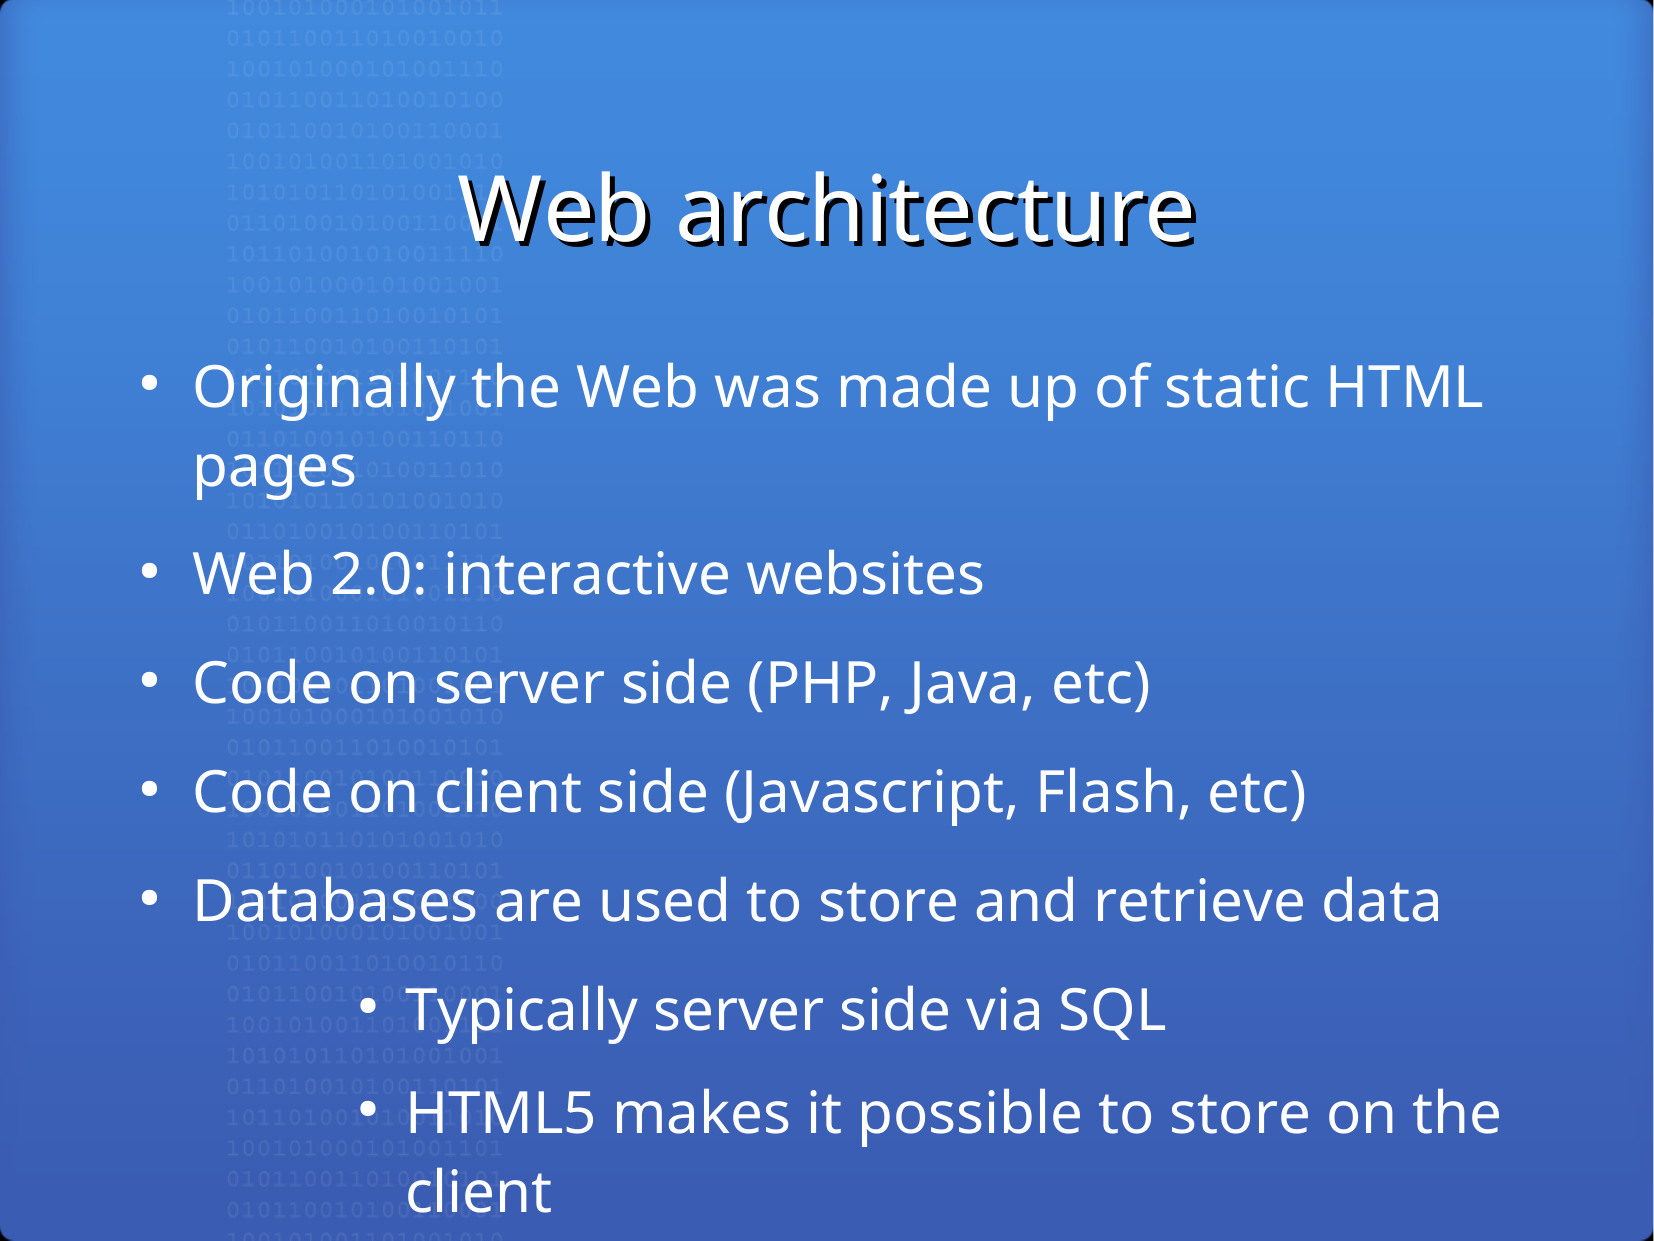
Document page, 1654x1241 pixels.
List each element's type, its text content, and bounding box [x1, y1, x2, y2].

picture [0, 0, 1654, 1241]
title Web architecture [121, 102, 1534, 310]
list Originally the Web was made up of static HTML pages Web 2.0: interactive websites Code on server side (PHP, Java, etc) Code on client side (Javascript, Flash, etc) Databases are used to store and retrieve data Typically server side via SQL HTML5 makes it possible to store on the client [121, 344, 1534, 1194]
